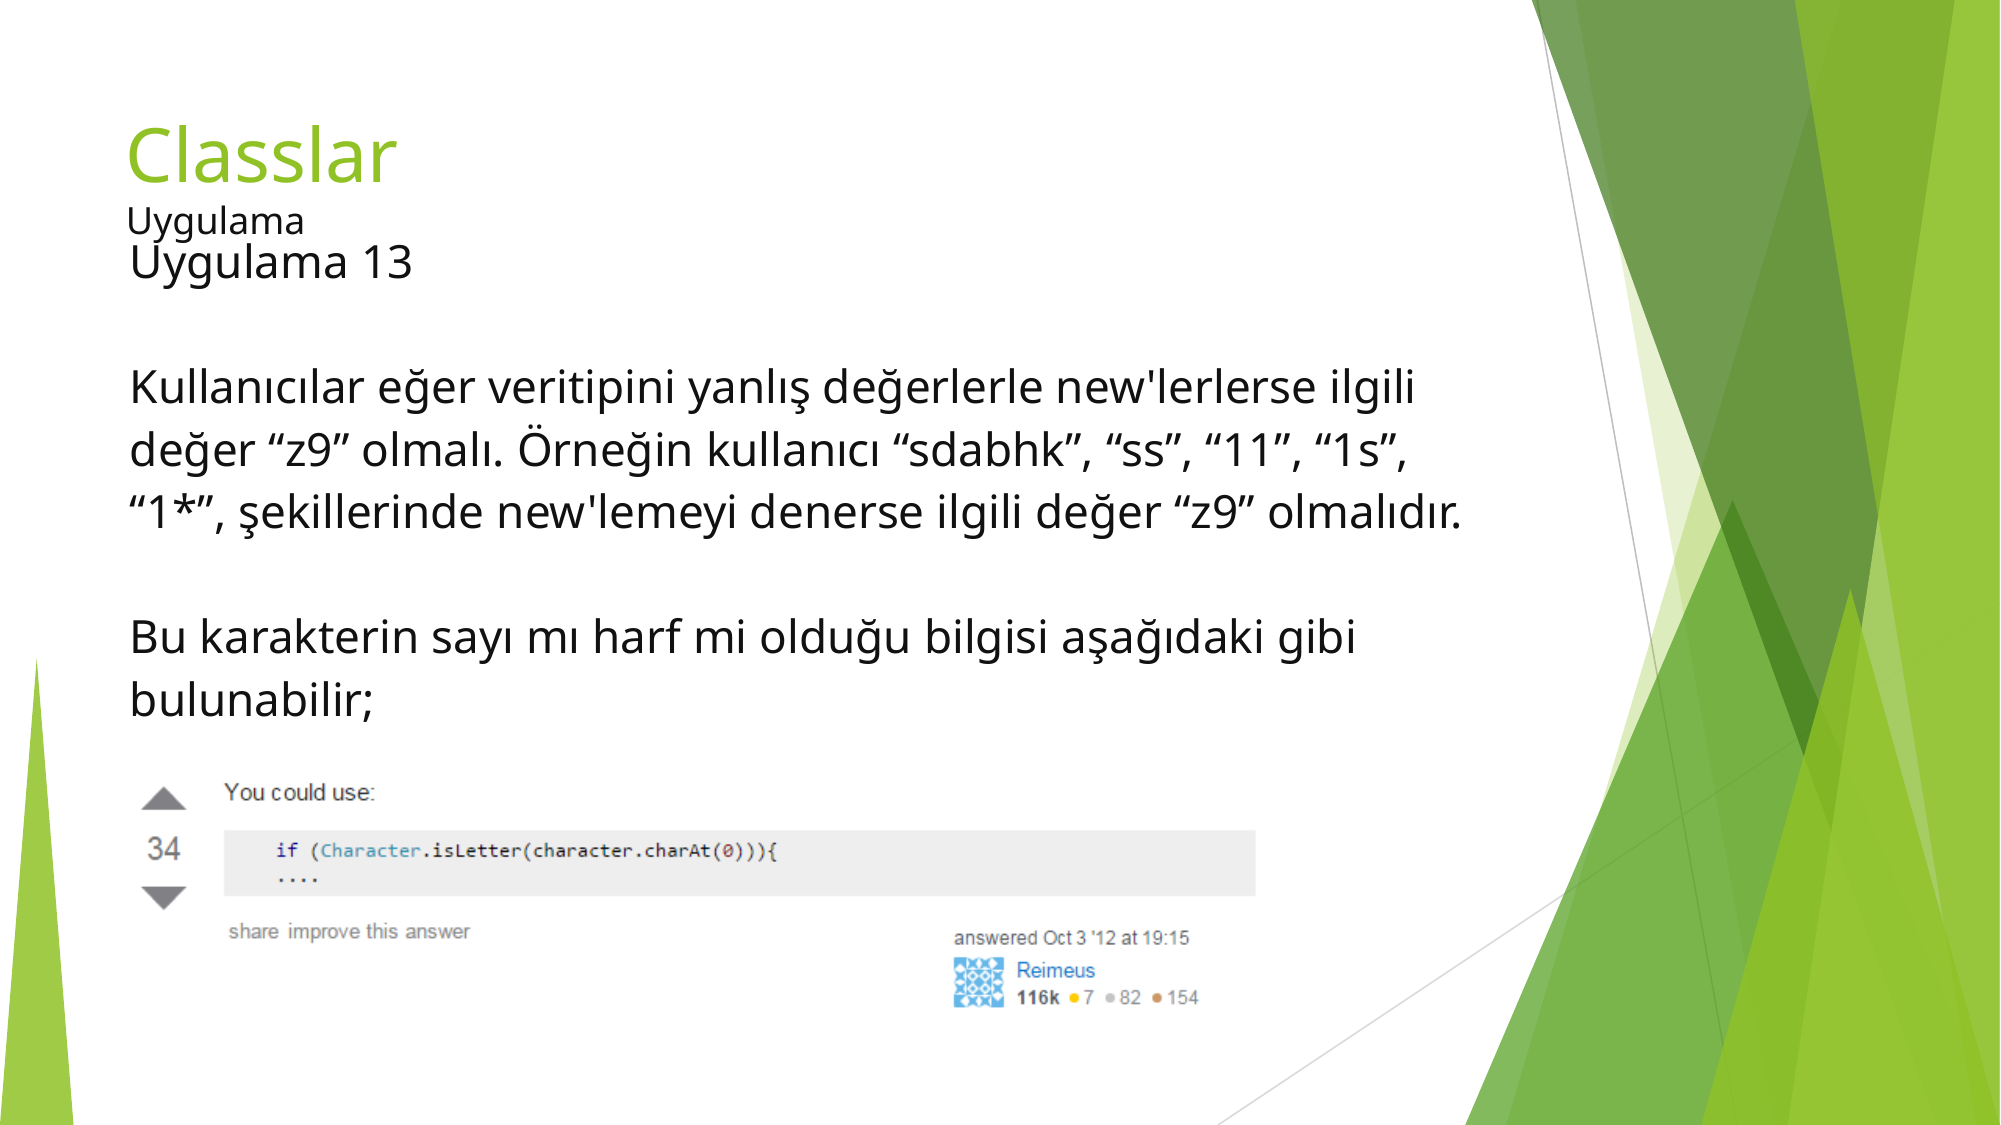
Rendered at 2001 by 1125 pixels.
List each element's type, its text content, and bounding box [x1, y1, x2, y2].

title Classlar Uygulama [111, 99, 1522, 317]
picture [118, 738, 1284, 1028]
text_box Uygulama 13 Kullanıcılar eğer veritipini yanlış değerlerle new'lerlerse ilgili değer “z9” olmalı. Örneğin kullanıcı “sdabhk”, “ss”, “11”, “1s”, “1*”, şekillerinde new'lemeyi denerse ilgili değer “z9” olmalıdır. Bu karakterin sayı mı harf mi olduğu bilgisi aşağıdaki gibi bulunabilir; Problem : class'lar + constructors + String [129, 262, 1465, 947]
